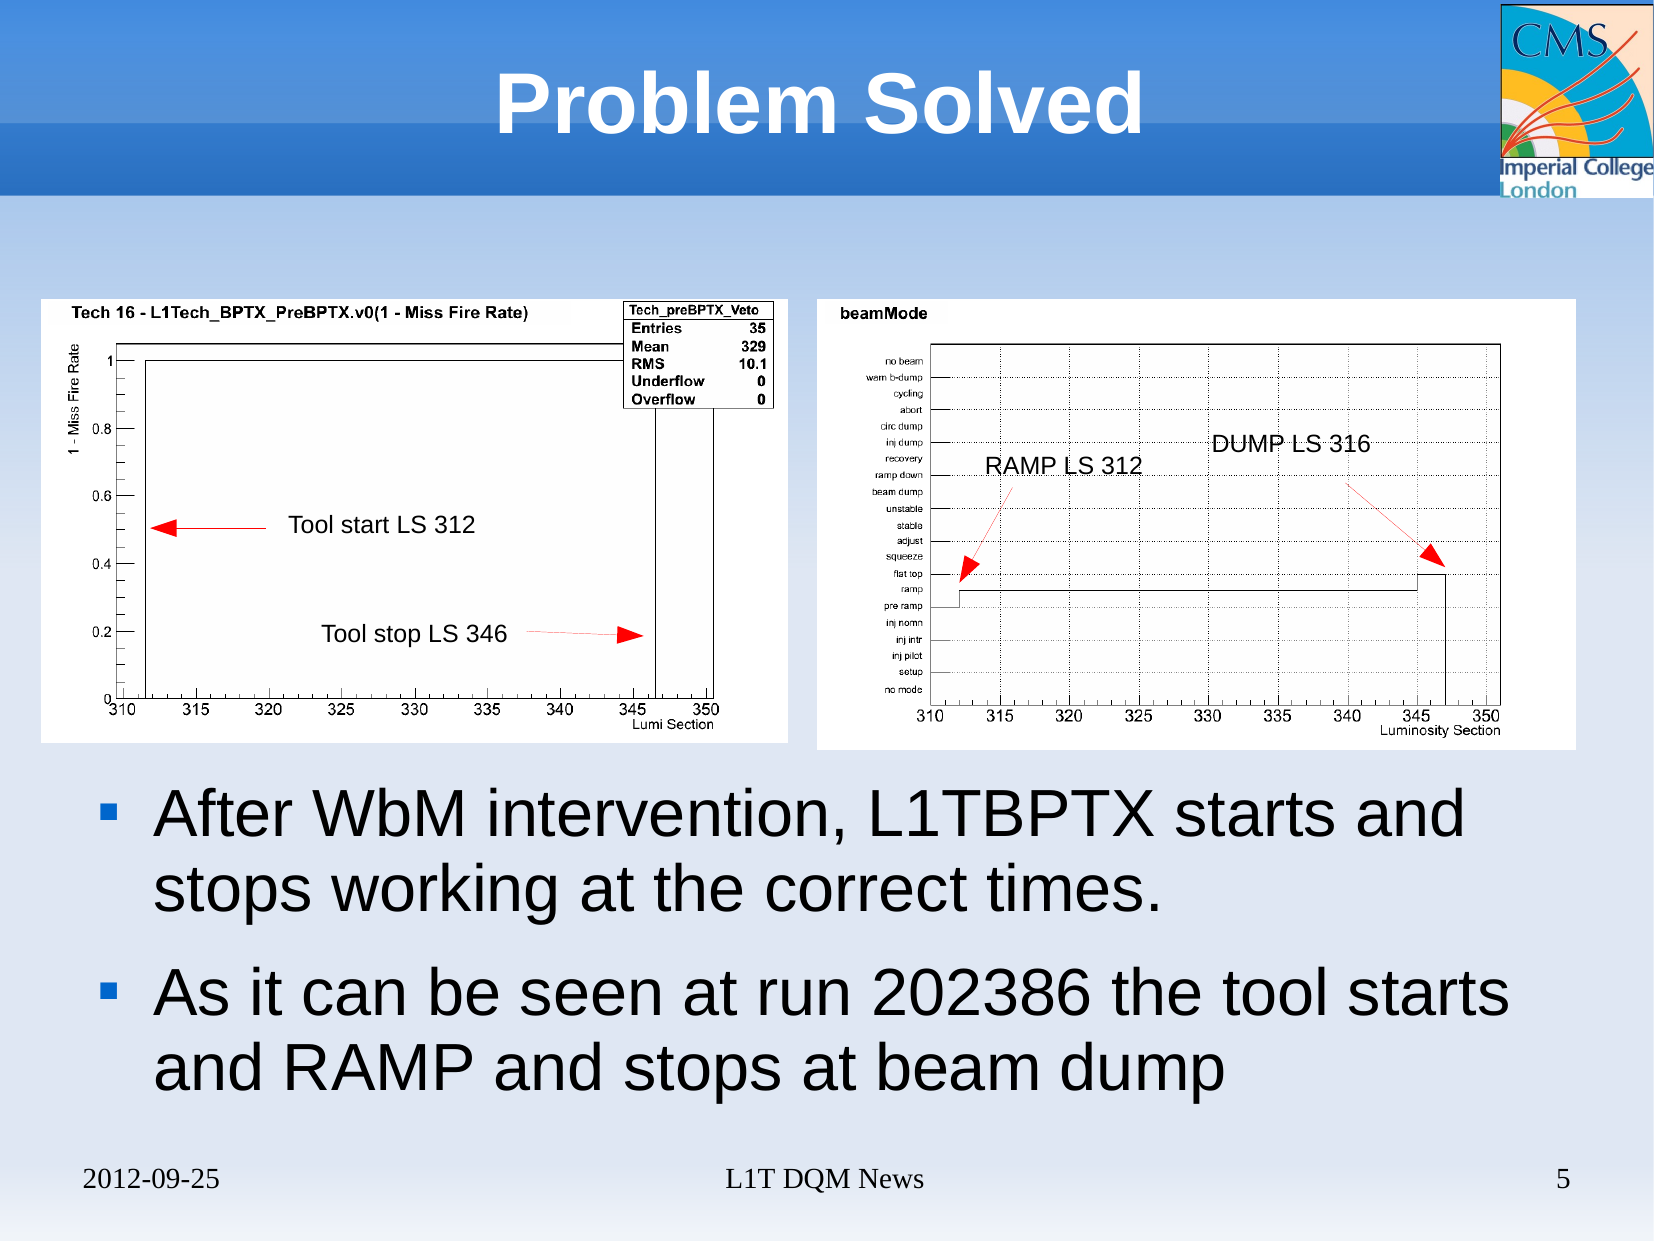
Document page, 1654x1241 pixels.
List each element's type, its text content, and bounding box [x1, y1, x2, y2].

text_box DUMP LS 316 [1196, 422, 1424, 466]
text_box [1020, 466, 1243, 536]
picture [0, 0, 1654, 1241]
text_box Tool start LS 312 [273, 503, 501, 546]
list After WbM intervention, L1TBPTX starts and stops working at the correct times. As it can be seen at run 202386 the tool starts and RAMP and stops at beam dump [82, 776, 1571, 1109]
text_box Tool stop LS 346 [306, 612, 533, 656]
text_box RAMP LS 312 [970, 444, 1197, 488]
title Problem Solved [76, 0, 1565, 208]
